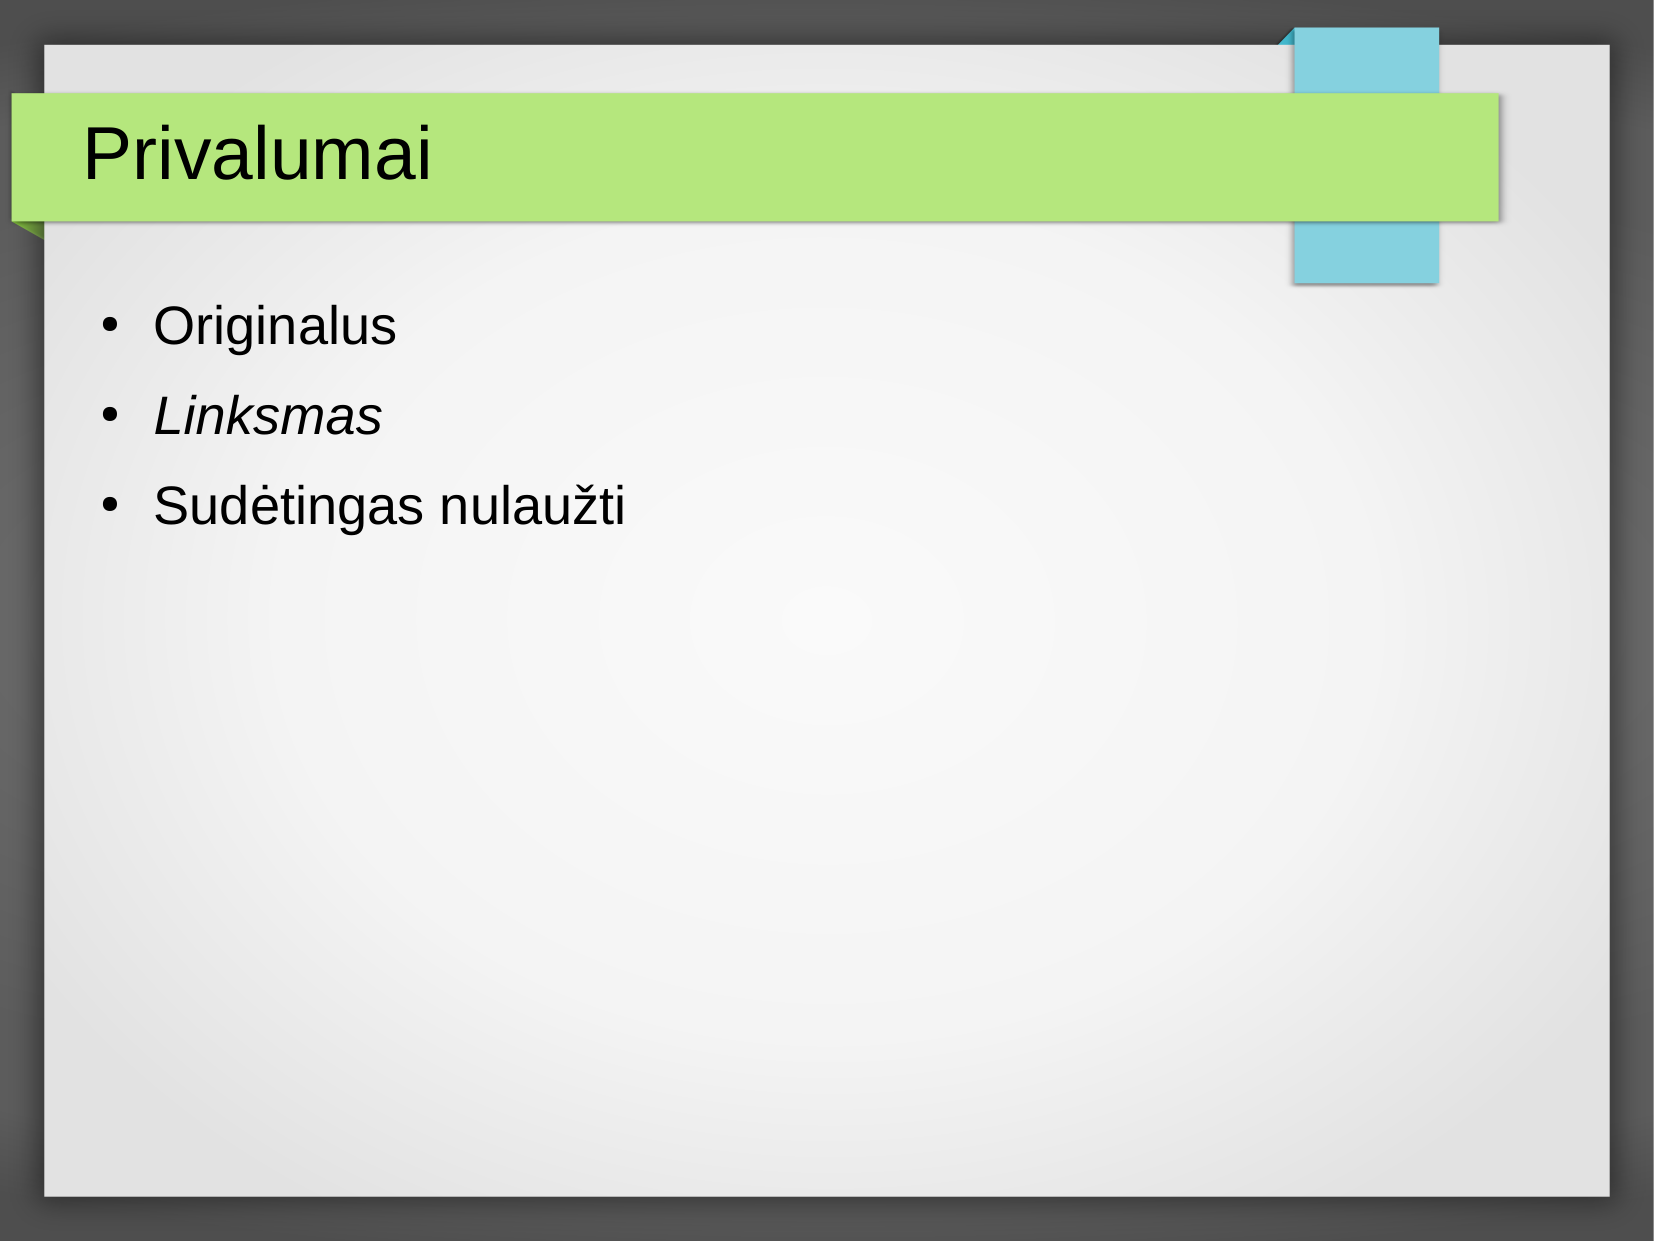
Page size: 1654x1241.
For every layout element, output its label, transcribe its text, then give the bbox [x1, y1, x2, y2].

picture [0, 0, 1654, 1241]
list Originalus Linksmas Sudėtingas nulaužti [82, 295, 1571, 1015]
title Privalumai [82, 94, 1264, 213]
